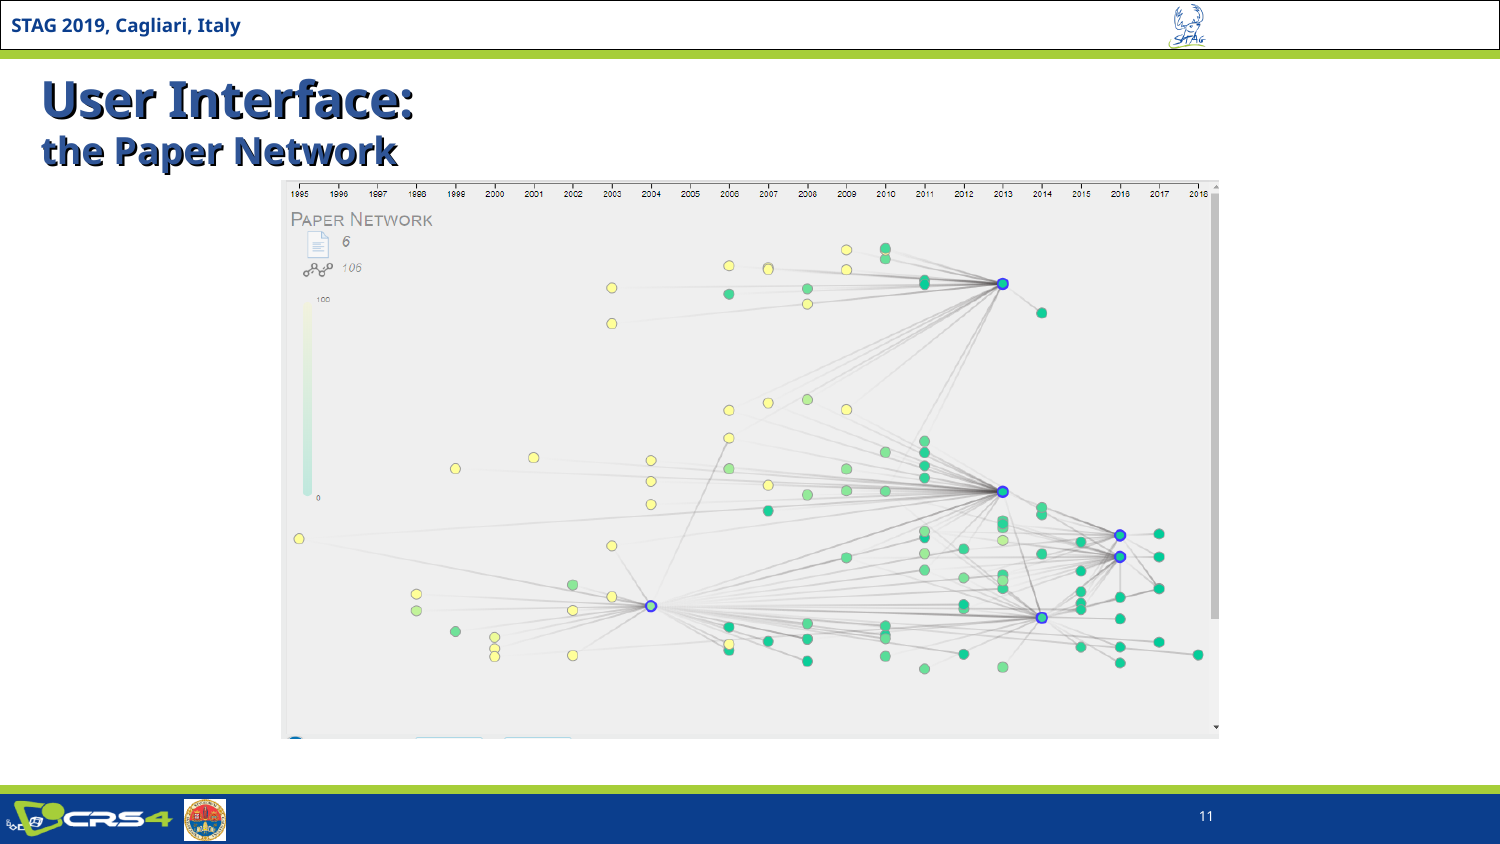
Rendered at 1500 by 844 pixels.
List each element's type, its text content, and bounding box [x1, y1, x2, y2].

text_box [1187, 802, 1500, 831]
title User Interface: the Paper Network [29, 58, 1471, 181]
picture [281, 180, 1219, 739]
